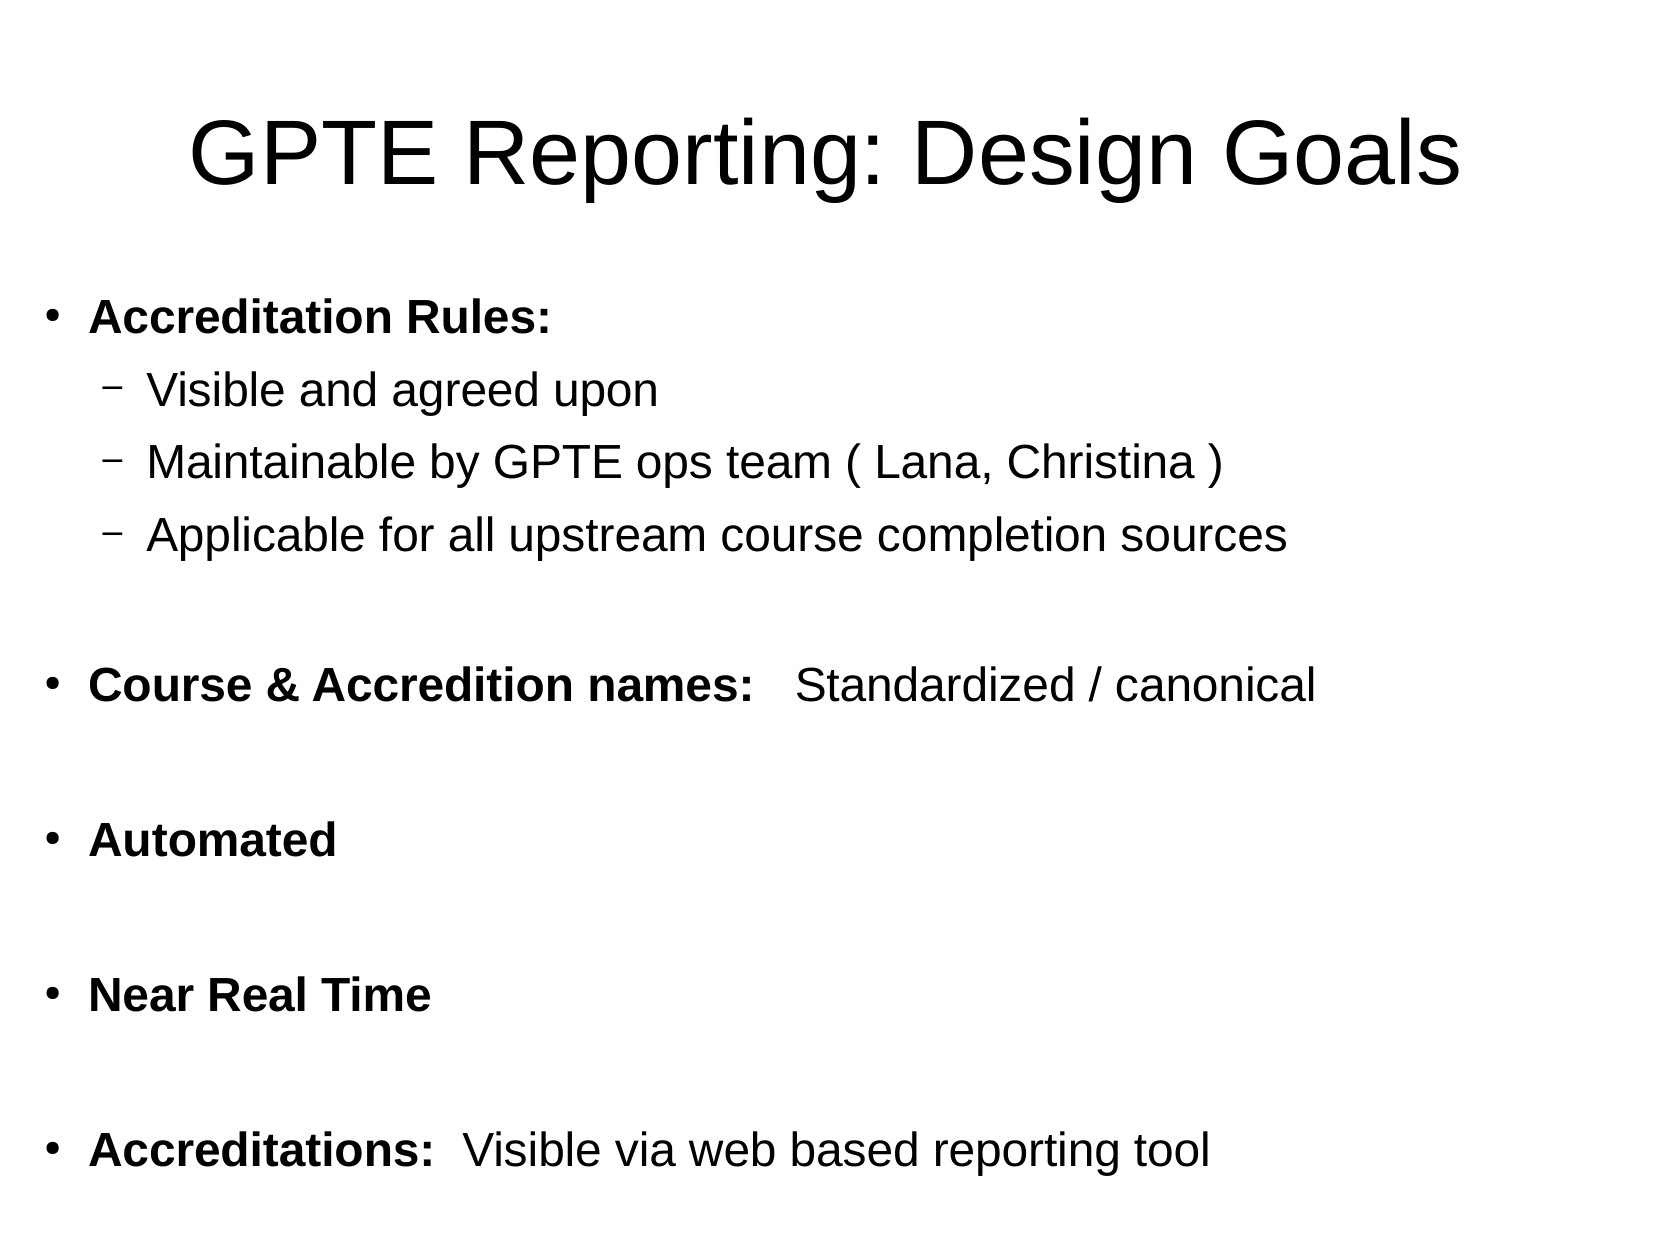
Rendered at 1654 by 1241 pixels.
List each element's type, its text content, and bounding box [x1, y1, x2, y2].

title GPTE Reporting: Design Goals [82, 49, 1571, 257]
list Accreditation Rules: Visible and agreed upon Maintainable by GPTE ops team ( Lana, Christina ) Applicable for all upstream course completion sources Course & Accredition names: Standardized / canonical Automated Near Real Time Accreditations: Visible via web based reporting tool [29, 290, 1620, 1186]
